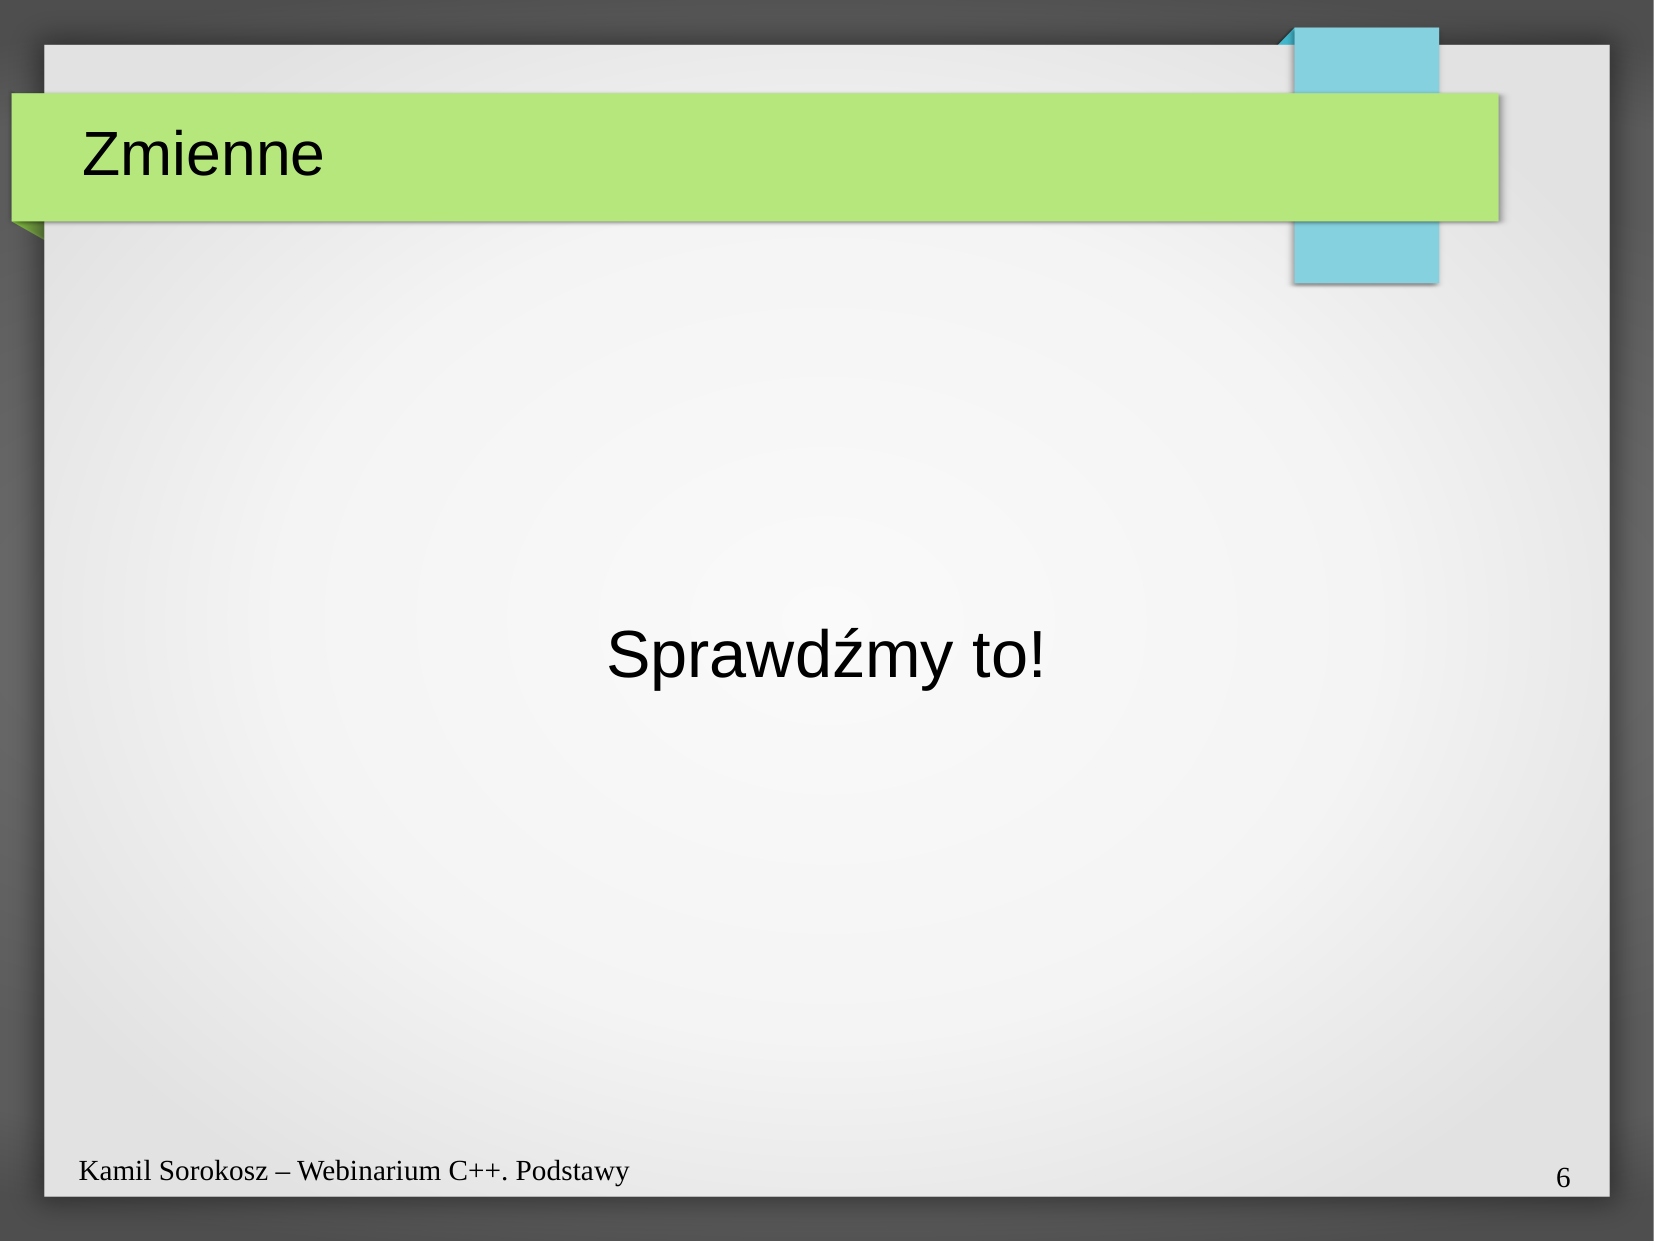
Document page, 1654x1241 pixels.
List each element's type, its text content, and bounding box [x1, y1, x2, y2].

picture [0, 0, 1654, 1241]
title Zmienne [82, 94, 1506, 213]
subtitle Sprawdźmy to! [82, 295, 1571, 1015]
